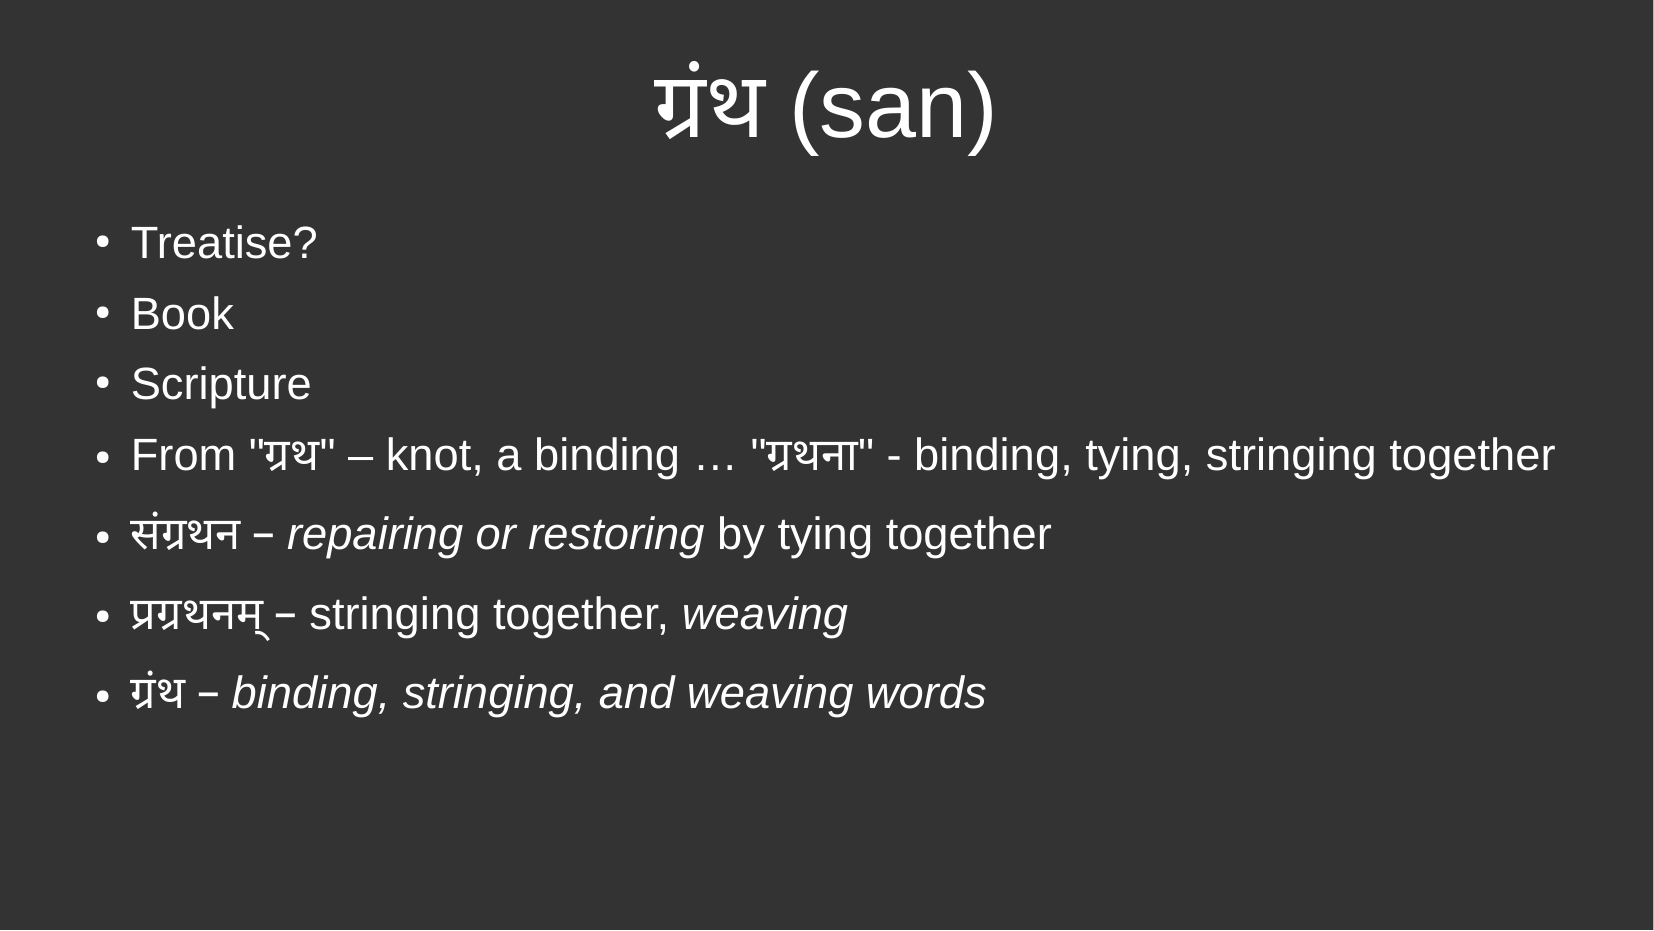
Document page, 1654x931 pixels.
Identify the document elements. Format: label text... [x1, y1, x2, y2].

list Treatise? Book Scripture From "ग्रथ" – knot, a binding … "ग्रथना" - binding, tying, stringing together संग्रथन – repairing or restoring by tying together प्रग्रथनम् – stringing together, weaving ग्रंथ – binding, stringing, and weaving words [82, 217, 1571, 758]
title ग्रंथ (san) [82, 37, 1571, 193]
